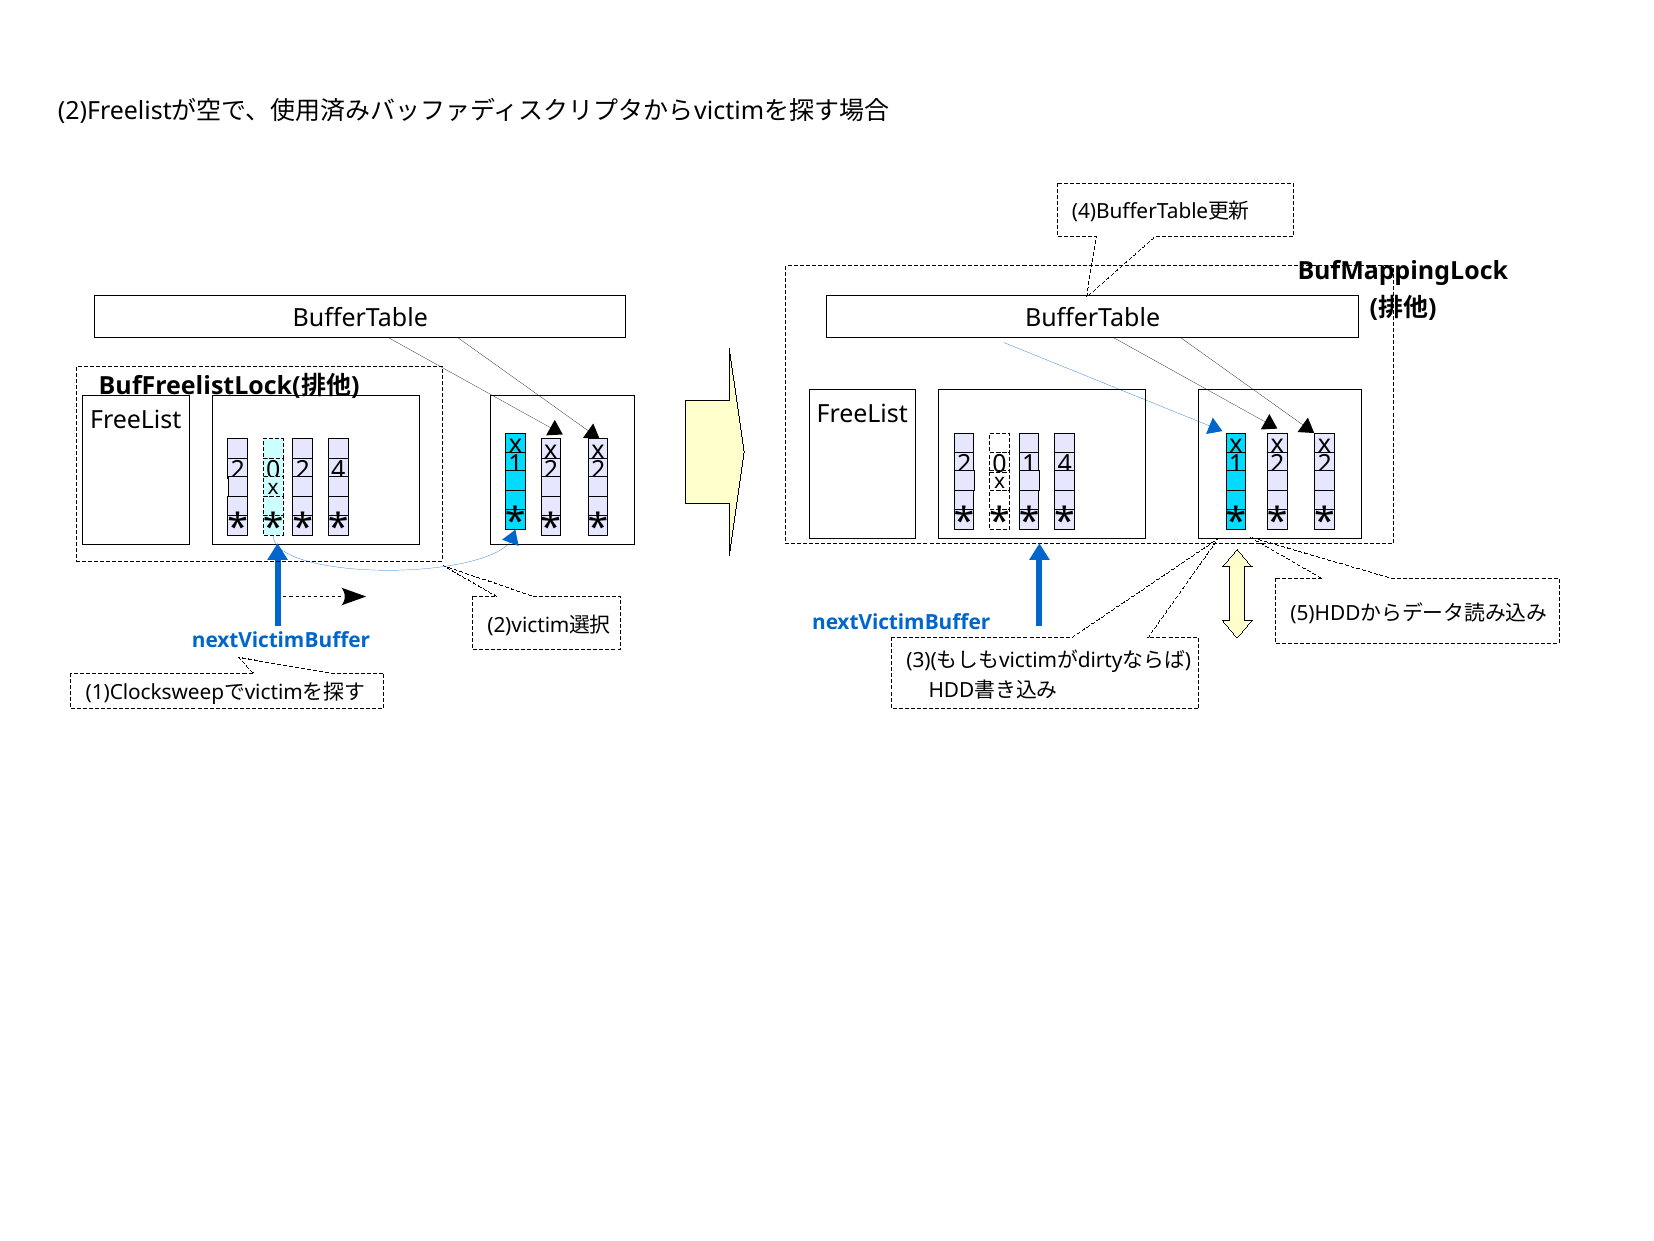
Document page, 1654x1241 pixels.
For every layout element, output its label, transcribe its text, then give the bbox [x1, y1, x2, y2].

text_box [328, 438, 349, 458]
text_box * [541, 515, 561, 536]
text_box 0 [995, 456, 1003, 470]
text_box [328, 476, 349, 515]
text_box (2)victim選択 [445, 567, 621, 650]
text_box [1226, 470, 1246, 509]
text_box 4 [334, 464, 340, 472]
text_box x [505, 433, 526, 452]
text_box 0 [263, 458, 284, 476]
text_box BufferTable [826, 295, 1359, 338]
text_box 1 [1019, 452, 1039, 470]
text_box [1267, 470, 1288, 509]
text_box x [1267, 433, 1288, 452]
text_box [1222, 549, 1253, 638]
text_box x [1226, 433, 1246, 452]
text_box (5)HDDからデータ読み込み [1250, 537, 1560, 644]
text_box nextVictimBuffer [797, 599, 1019, 643]
text_box [1019, 433, 1039, 452]
text_box * [292, 515, 313, 536]
text_box [954, 433, 974, 452]
text_box * [1226, 509, 1246, 530]
text_box [685, 348, 745, 556]
text_box * [263, 515, 284, 536]
text_box x [1314, 433, 1335, 452]
text_box 4 [1060, 458, 1066, 466]
text_box x [989, 470, 1010, 491]
text_box FreeList [82, 395, 190, 545]
text_box 2 [1314, 452, 1335, 470]
text_box * [954, 509, 974, 530]
text_box 0 [269, 462, 277, 476]
text_box [227, 476, 248, 515]
text_box * [588, 515, 608, 536]
text_box [263, 497, 284, 515]
text_box 4 [1054, 452, 1075, 470]
text_box 4 [328, 458, 349, 476]
text_box 2 [588, 458, 608, 476]
text_box [227, 438, 248, 458]
text_box [1314, 470, 1335, 509]
text_box 1 [505, 452, 526, 470]
text_box * [1314, 509, 1335, 530]
text_box [1054, 470, 1075, 509]
text_box x [541, 438, 561, 458]
text_box x [263, 476, 284, 497]
text_box BufFreelistLock(排他) [84, 357, 410, 414]
text_box * [1267, 509, 1288, 530]
text_box BufMappingLock (排他) [1282, 245, 1512, 328]
text_box 0 [989, 452, 1010, 470]
text_box * [328, 515, 349, 536]
text_box [1054, 433, 1075, 452]
text_box (3)(もしもvictimがdirtyならば) HDD書き込み [891, 538, 1219, 709]
text_box [1019, 470, 1040, 509]
text_box * [1019, 509, 1039, 530]
text_box * [227, 515, 248, 536]
text_box (2)Freelistが空で、使用済みバッファディスクリプタからvictimを探す場合 [43, 82, 932, 132]
text_box [588, 476, 608, 515]
text_box BufferTable [94, 295, 626, 338]
text_box 2 [1267, 452, 1288, 470]
text_box [292, 438, 313, 458]
text_box (1)Clocksweepでvictimを探す [70, 657, 384, 709]
text_box [505, 470, 526, 509]
text_box 1 [1226, 452, 1246, 470]
text_box * [989, 509, 1010, 530]
text_box 2 [227, 458, 248, 479]
text_box [541, 476, 561, 515]
text_box FreeList [809, 389, 916, 539]
text_box 2 [292, 458, 313, 476]
text_box [954, 470, 975, 509]
text_box 2 [954, 452, 974, 470]
text_box (4)BufferTable更新 [1057, 183, 1294, 297]
text_box x [588, 438, 608, 458]
text_box nextVictimBuffer [177, 617, 399, 661]
text_box 2 [541, 458, 561, 476]
text_box * [505, 509, 526, 530]
text_box [292, 476, 313, 515]
text_box * [1054, 509, 1075, 530]
text_box [263, 438, 284, 458]
